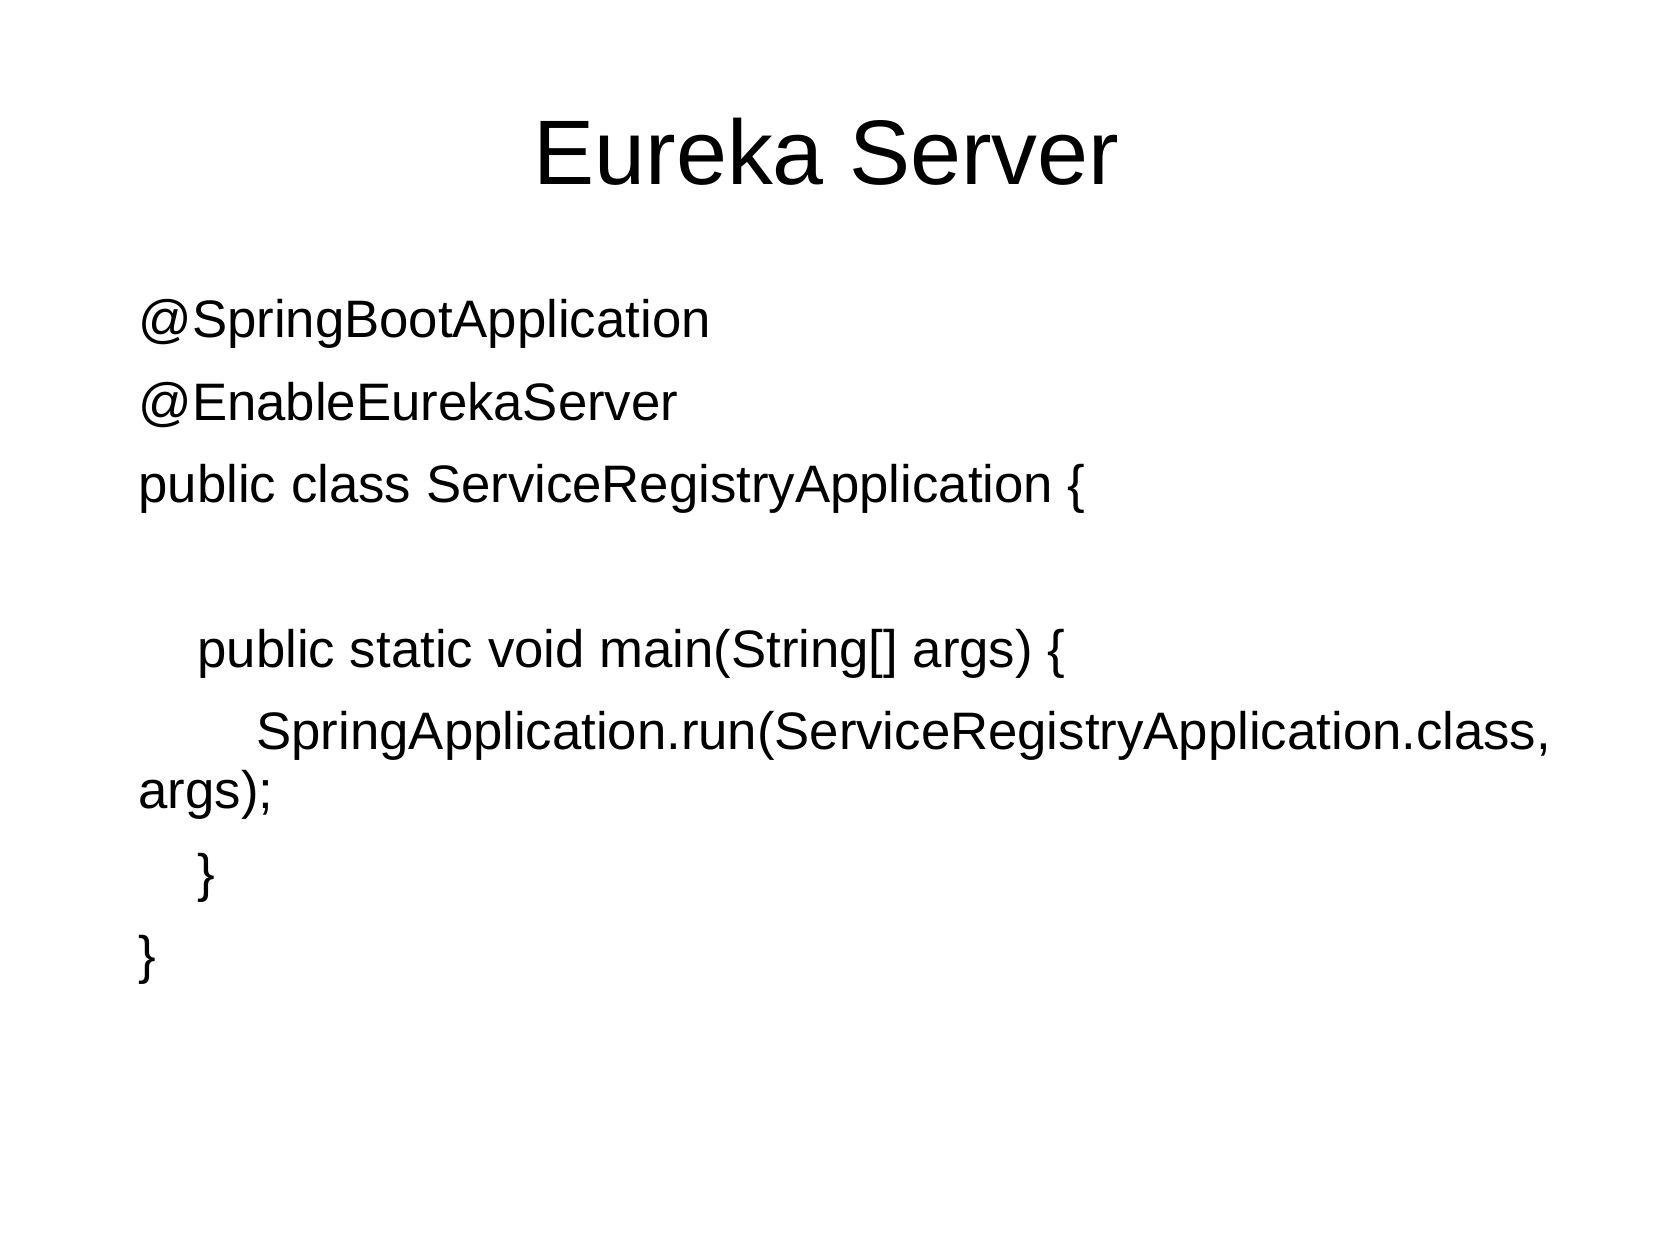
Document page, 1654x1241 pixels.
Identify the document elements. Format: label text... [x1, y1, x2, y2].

list @SpringBootApplication @EnableEurekaServer public class ServiceRegistryApplication { public static void main(String[] args) { SpringApplication.run(ServiceRegistryApplication.class, args); } } [82, 290, 1571, 1010]
title Eureka Server [82, 49, 1571, 257]
